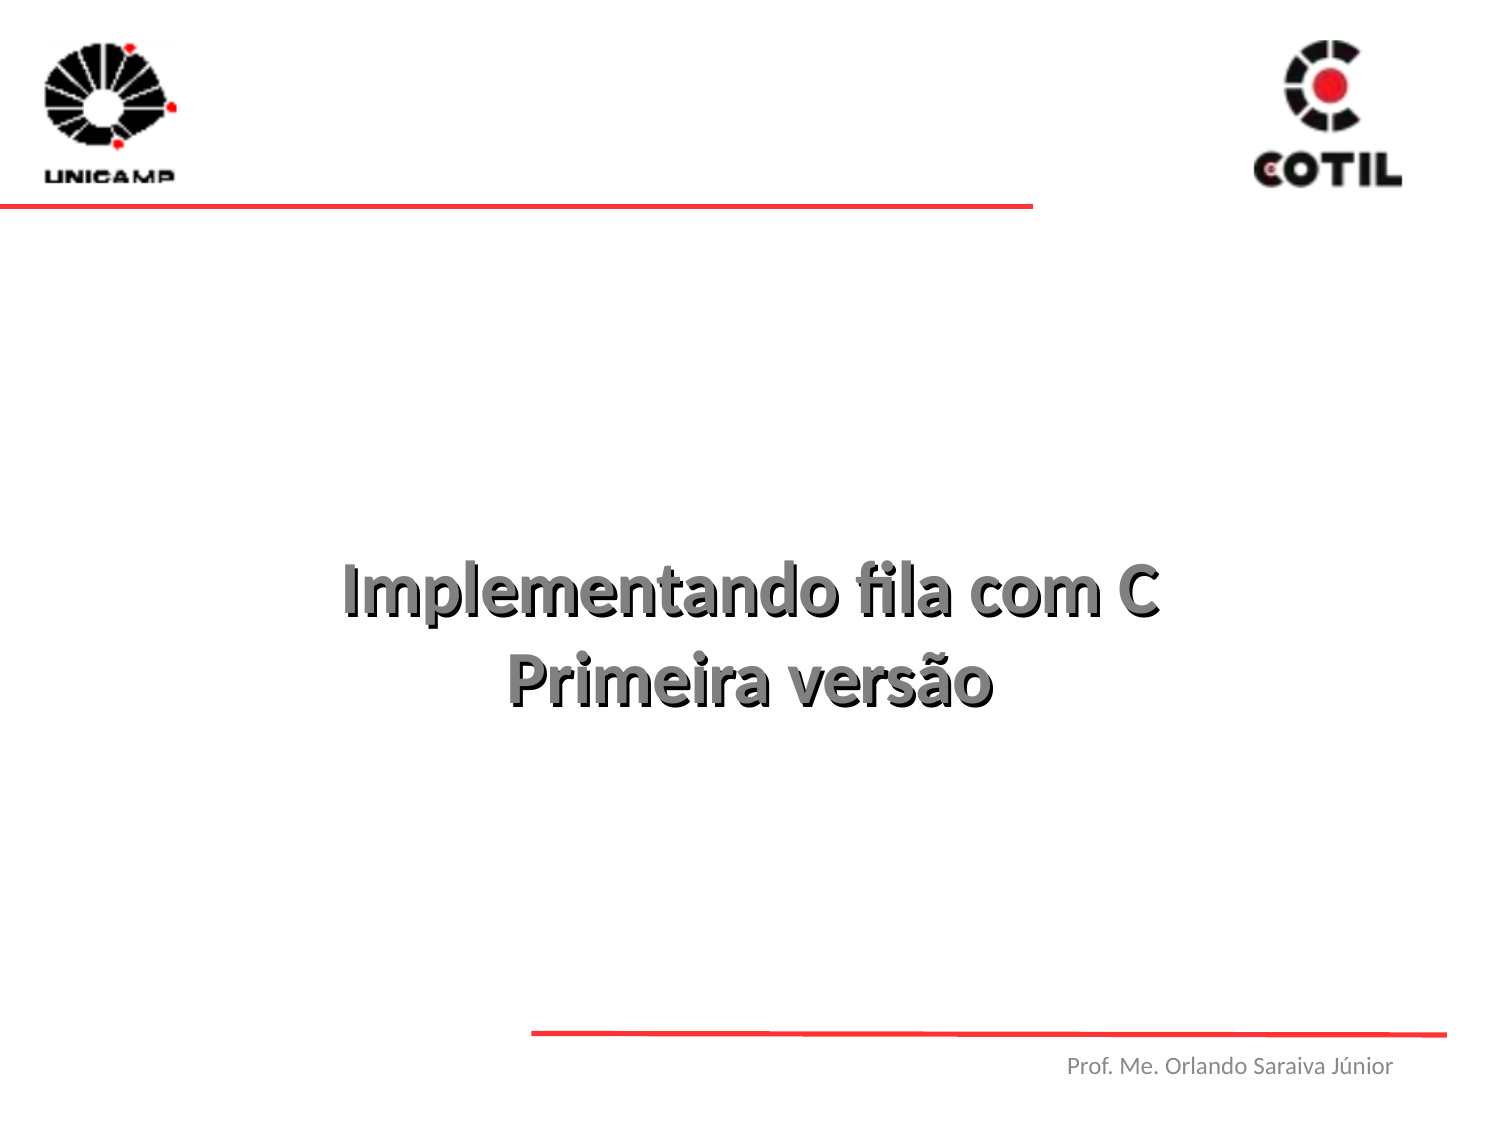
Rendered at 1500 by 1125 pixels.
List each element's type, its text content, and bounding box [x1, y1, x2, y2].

picture [29, 29, 213, 199]
picture [1226, 17, 1418, 207]
title Implementando fila com C Primeira versão [0, 531, 1500, 719]
